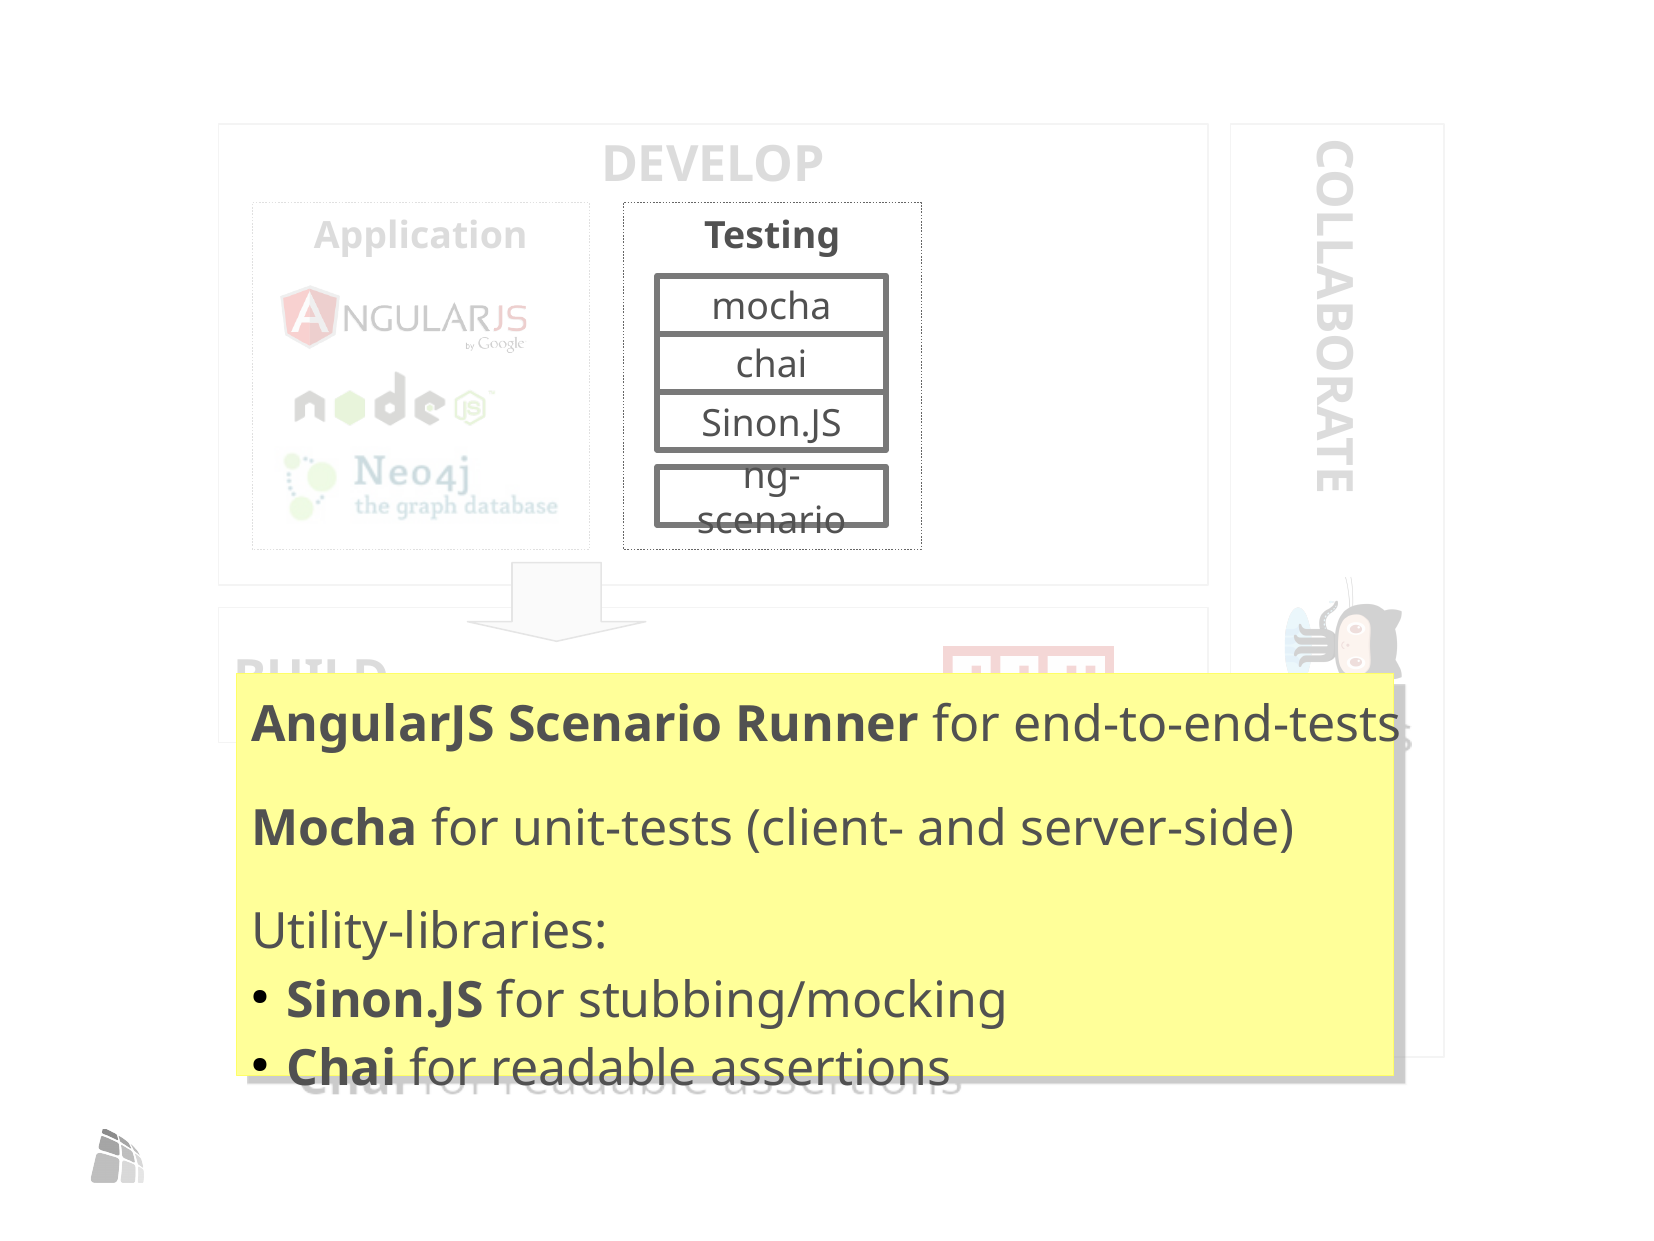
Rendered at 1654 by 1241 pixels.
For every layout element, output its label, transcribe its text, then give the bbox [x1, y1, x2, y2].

picture [82, 1129, 144, 1183]
text_box Testing [623, 202, 922, 550]
text_box Sinon.JS [657, 391, 886, 451]
text_box chai [657, 333, 886, 391]
text_box [177, 0, 1583, 1111]
text_box ng-scenario [657, 466, 886, 525]
text_box AngularJS Scenario Runner for end-to-end-tests Mocha for unit-tests (client- and server-side) Utility-libraries: Sinon.JS for stubbing/mocking Chai for readable assertions [236, 673, 1394, 1075]
text_box mocha [657, 275, 886, 333]
